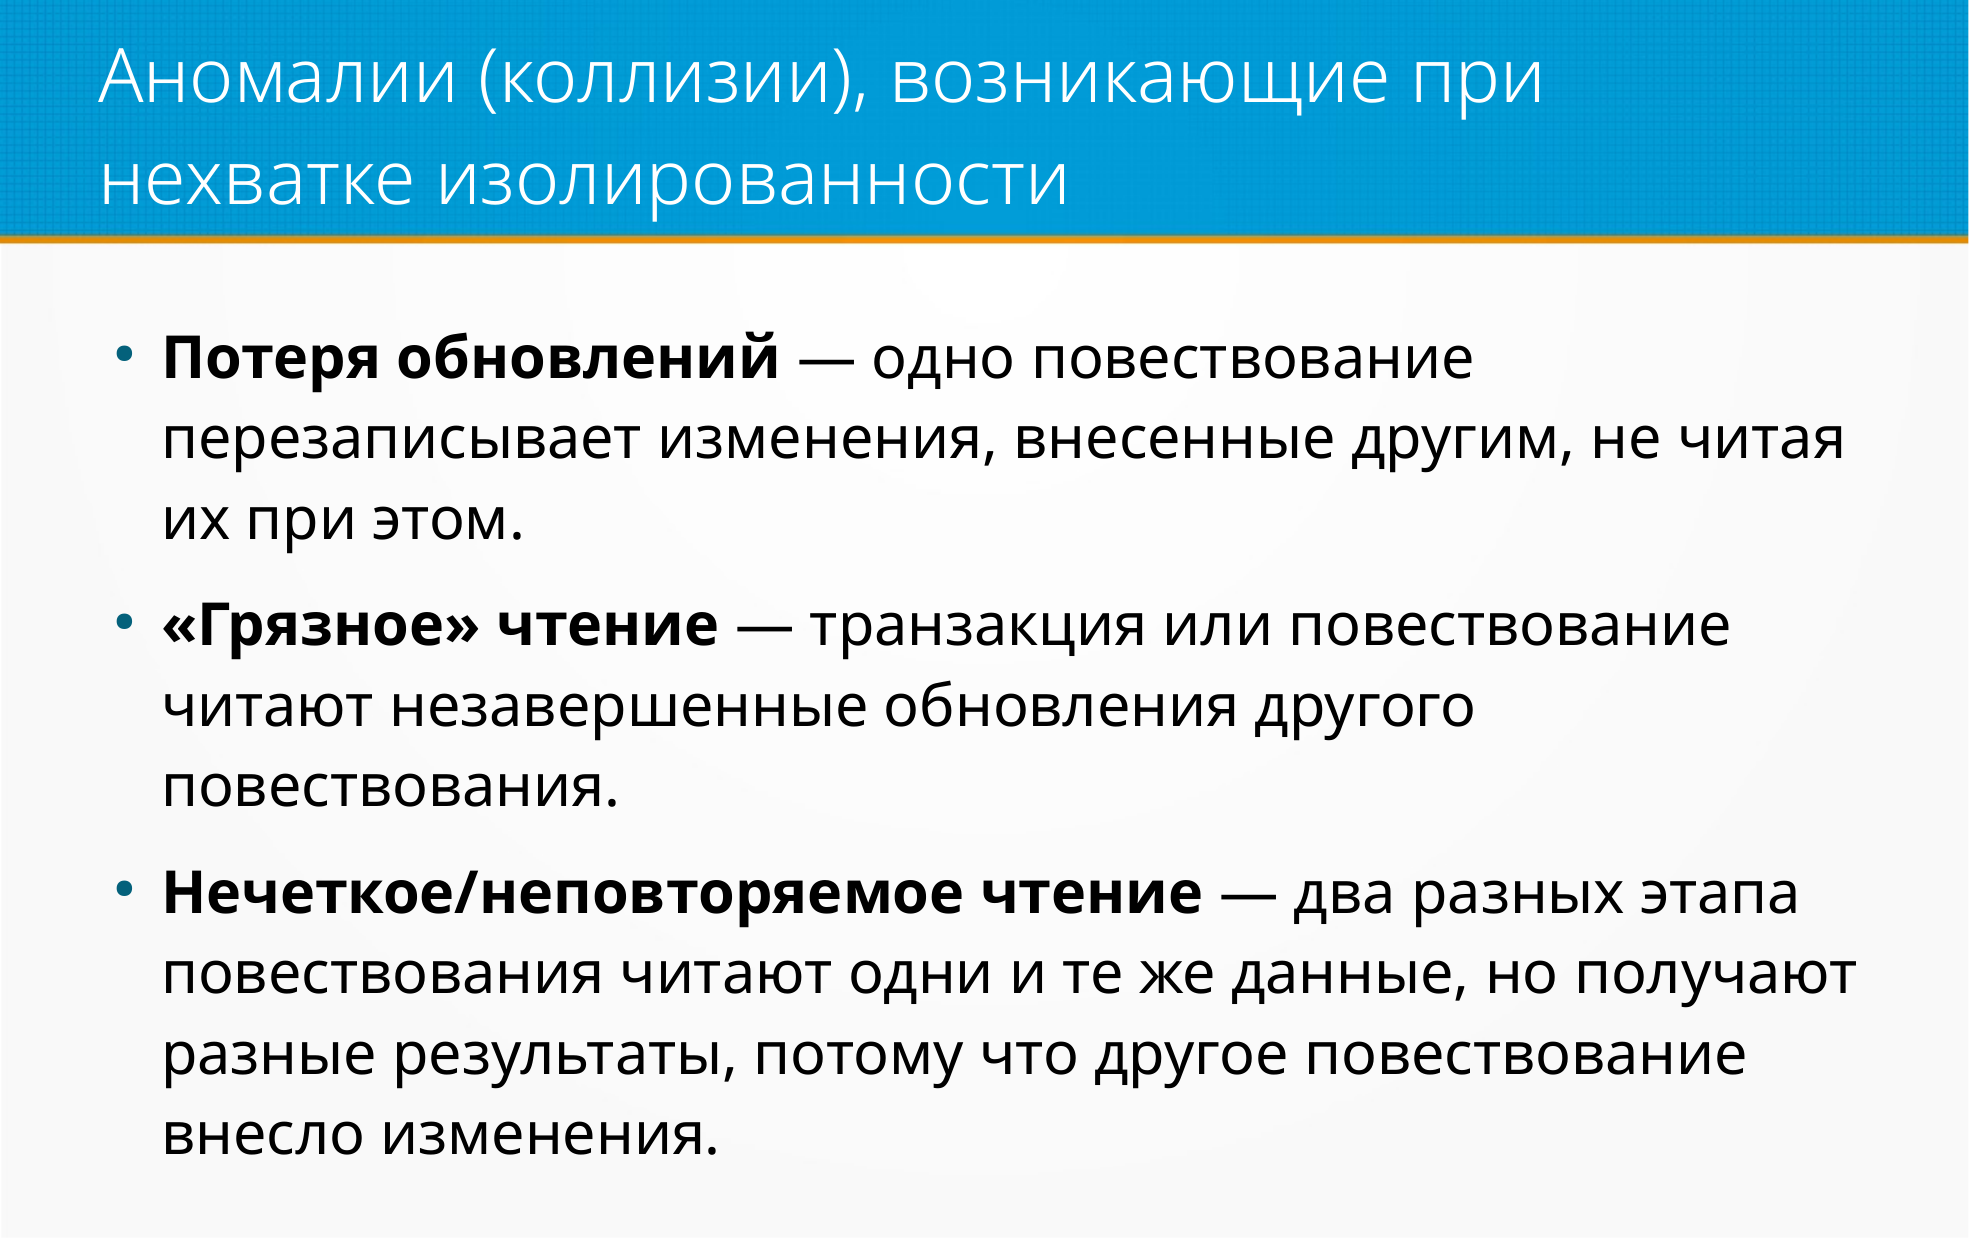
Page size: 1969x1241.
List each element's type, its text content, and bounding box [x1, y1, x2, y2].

list Потеря обновлений — одно повествование перезаписывает изменения, внесенные другим, не читая их при этом. «Грязное» чтение — транзакция или повествование читают незавершенные обновления другого повествования. Нечеткое/неповторяемое чтение — два разных этапа повествования читают одни и те же данные, но получают разные результаты, потому что другое повествование внесло изменения. [98, 315, 1926, 1182]
title Аномалии (коллизии), возникающие при нехватке изолированности [98, 19, 1870, 227]
picture [0, 233, 1969, 1241]
